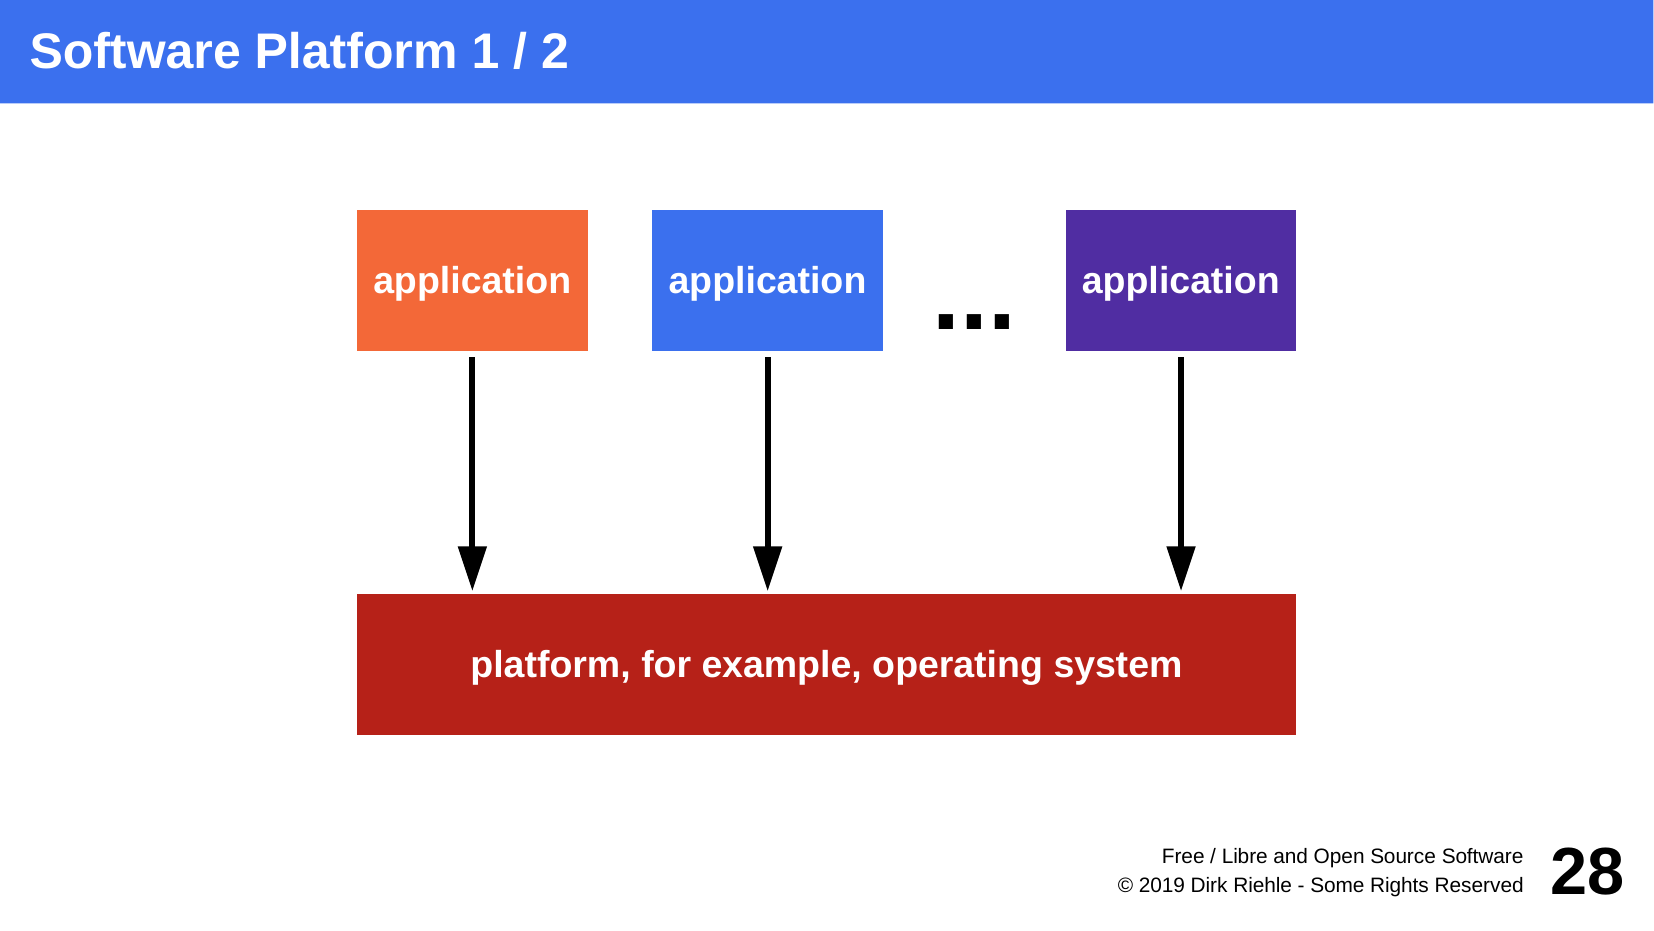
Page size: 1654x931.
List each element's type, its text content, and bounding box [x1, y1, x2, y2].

text_box platform, for example, operating system [354, 590, 1300, 739]
text_box application [354, 206, 591, 355]
text_box application [649, 206, 886, 355]
title Software Platform 1 / 2 [0, 0, 1654, 104]
text_box application [1062, 206, 1300, 355]
text_box ... [885, 206, 1063, 384]
